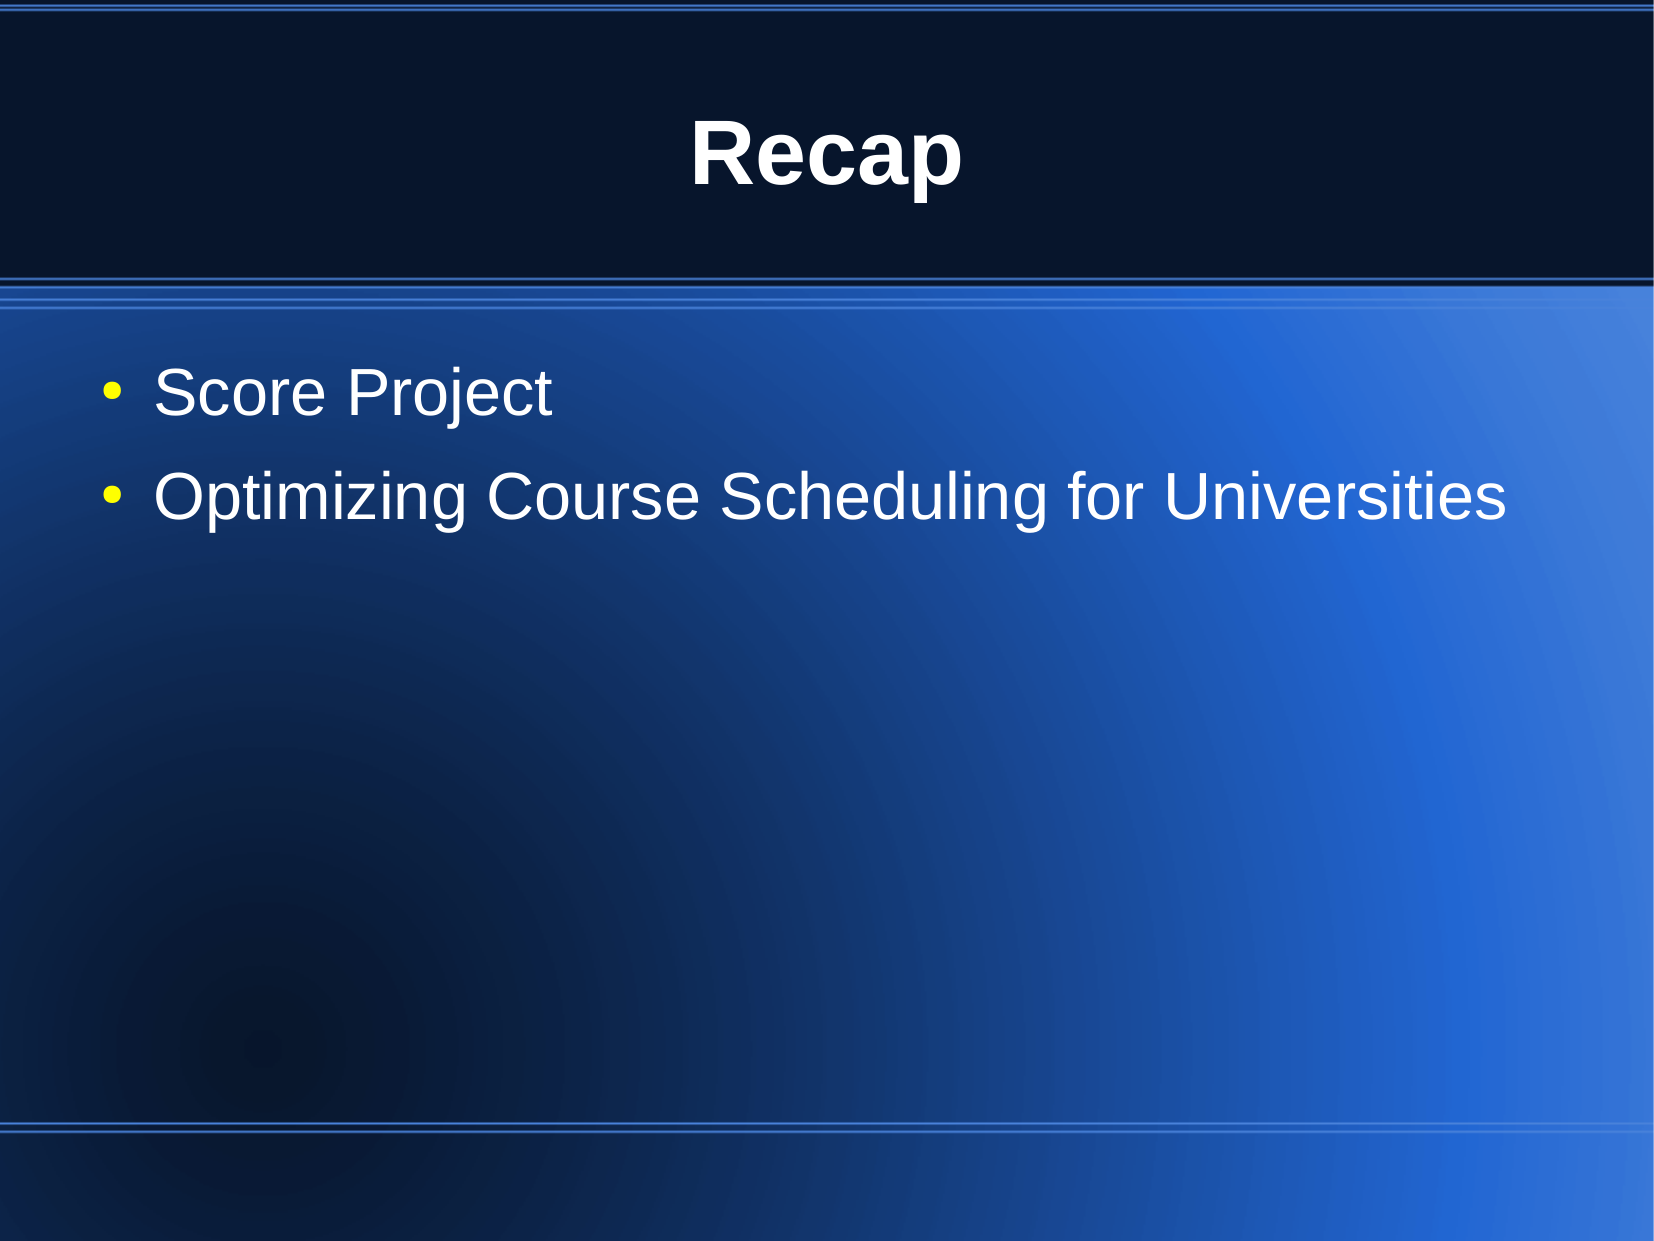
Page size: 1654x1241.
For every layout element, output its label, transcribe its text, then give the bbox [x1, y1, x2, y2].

picture [0, 0, 1654, 1241]
title Recap [82, 49, 1571, 257]
list Score Project Optimizing Course Scheduling for Universities [82, 355, 1571, 1043]
